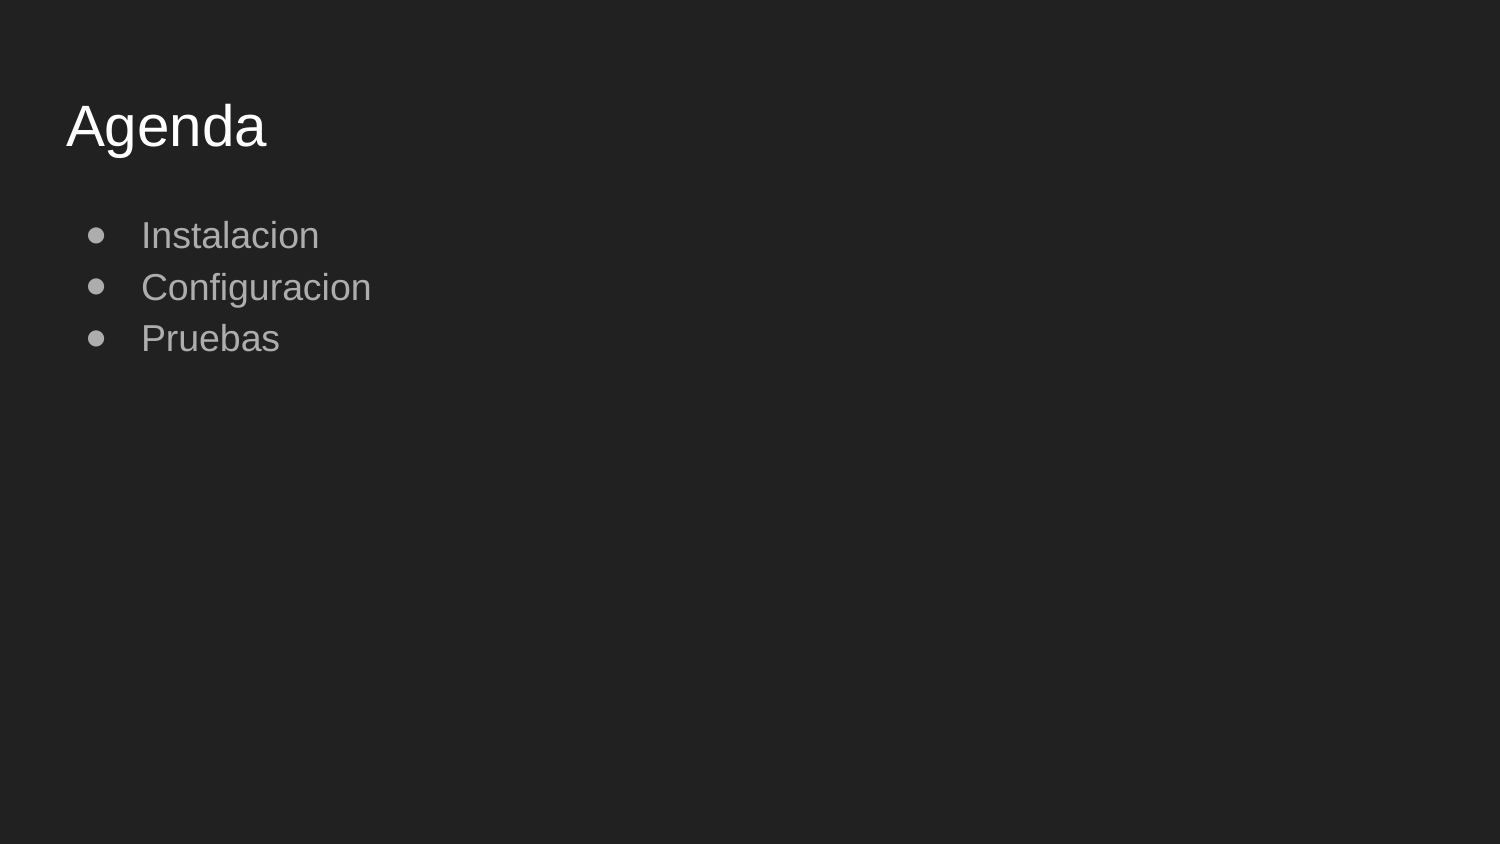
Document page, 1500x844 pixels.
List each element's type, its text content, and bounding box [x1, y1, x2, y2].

title Agenda [51, 72, 1449, 167]
list Instalacion Configuracion Pruebas [51, 189, 1449, 750]
